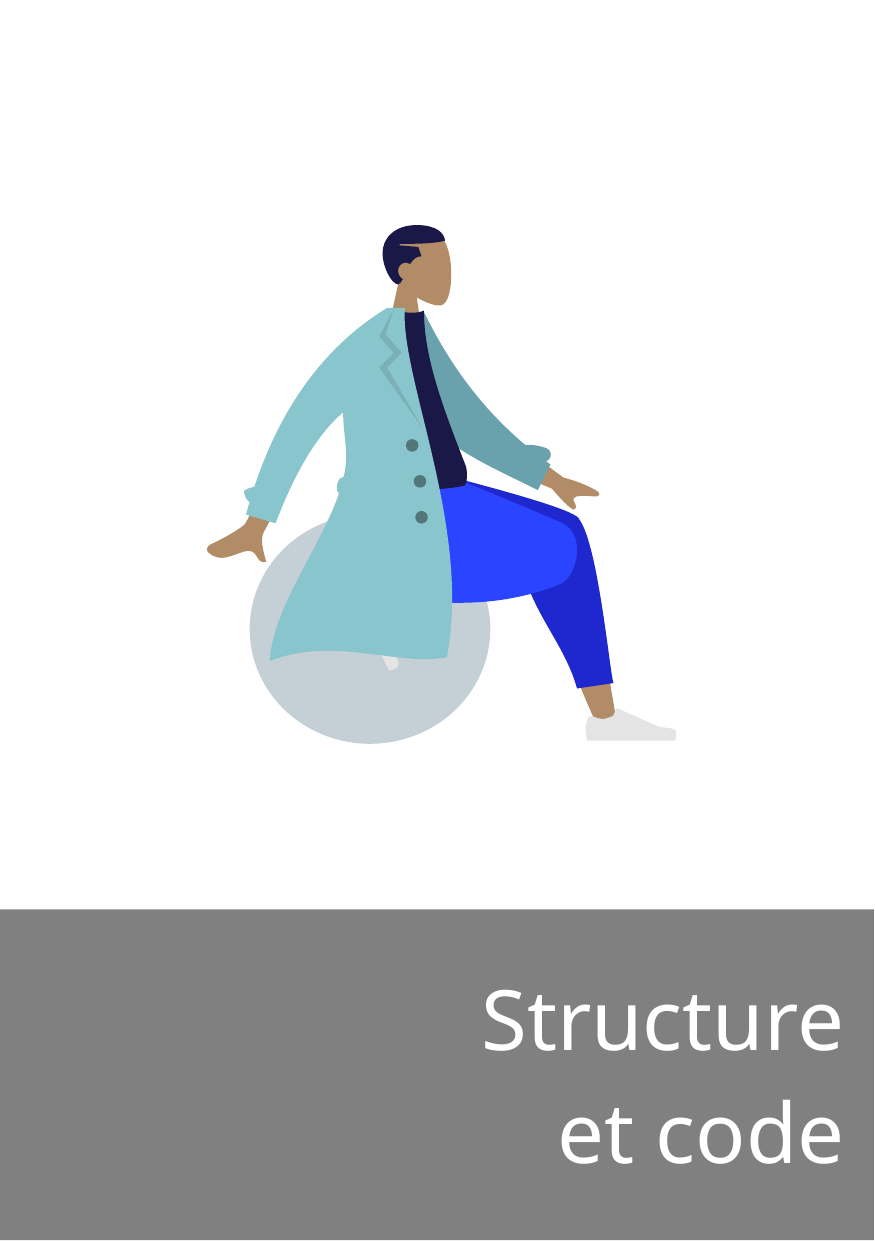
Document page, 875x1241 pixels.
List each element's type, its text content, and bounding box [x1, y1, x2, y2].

title Structure et code [29, 933, 845, 1217]
picture [109, 141, 706, 769]
